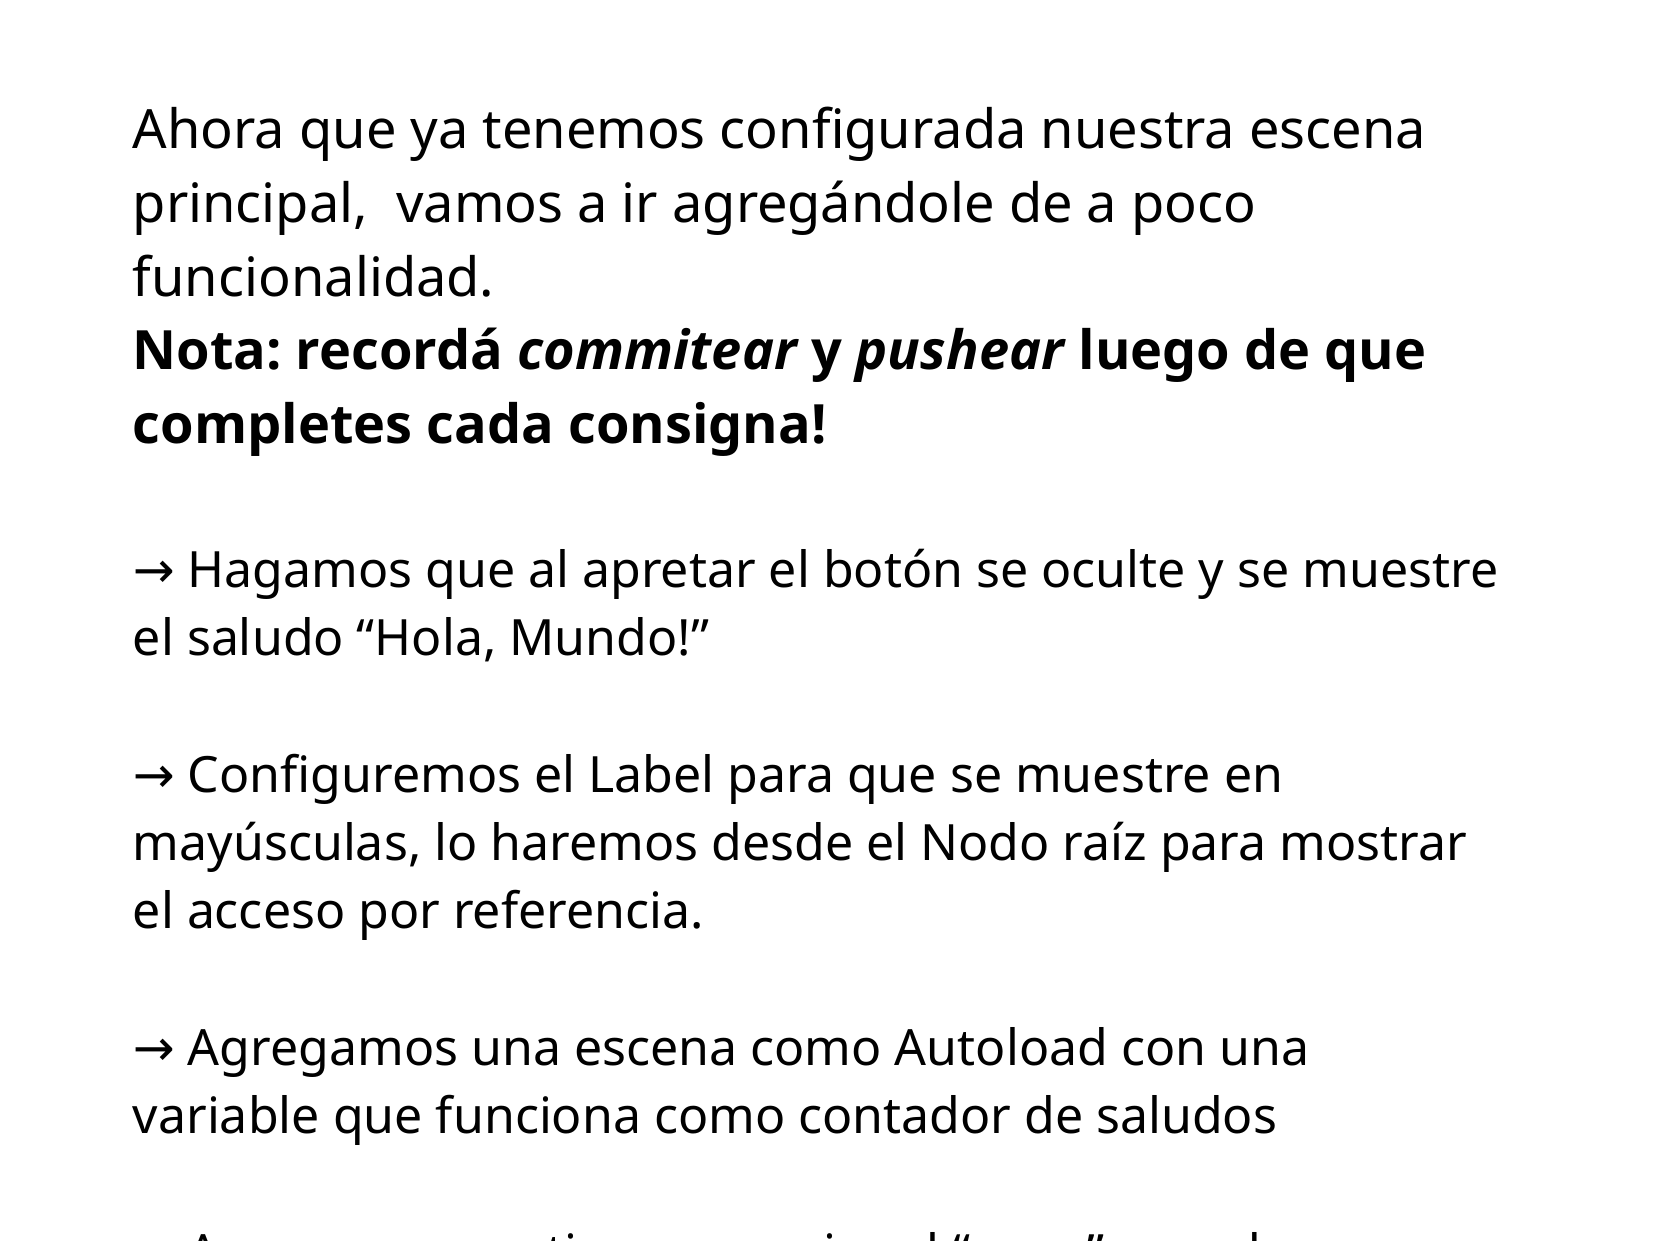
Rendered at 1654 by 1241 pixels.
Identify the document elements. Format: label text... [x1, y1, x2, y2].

text_box Ahora que ya tenemos configurada nuestra escena principal, vamos a ir agregándole de a poco funcionalidad. Nota: recordá commitear y pushear luego de que completes cada consigna! → Hagamos que al apretar el botón se oculte y se muestre el saludo “Hola, Mundo!” → Configuremos el Label para que se muestre en mayúsculas, lo haremos desde el Nodo raíz para mostrar el acceso por referencia. → Agregamos una escena como Autoload con una variable que funciona como contador de saludos → Agregamos un timer y un signal “gane” cuando se muestra mas de 6 veces el saludo “Hola, Mundo!”. Mostraremos el texto “Ganaste” o “Game Over” según corresponda. [118, 82, 1524, 1241]
